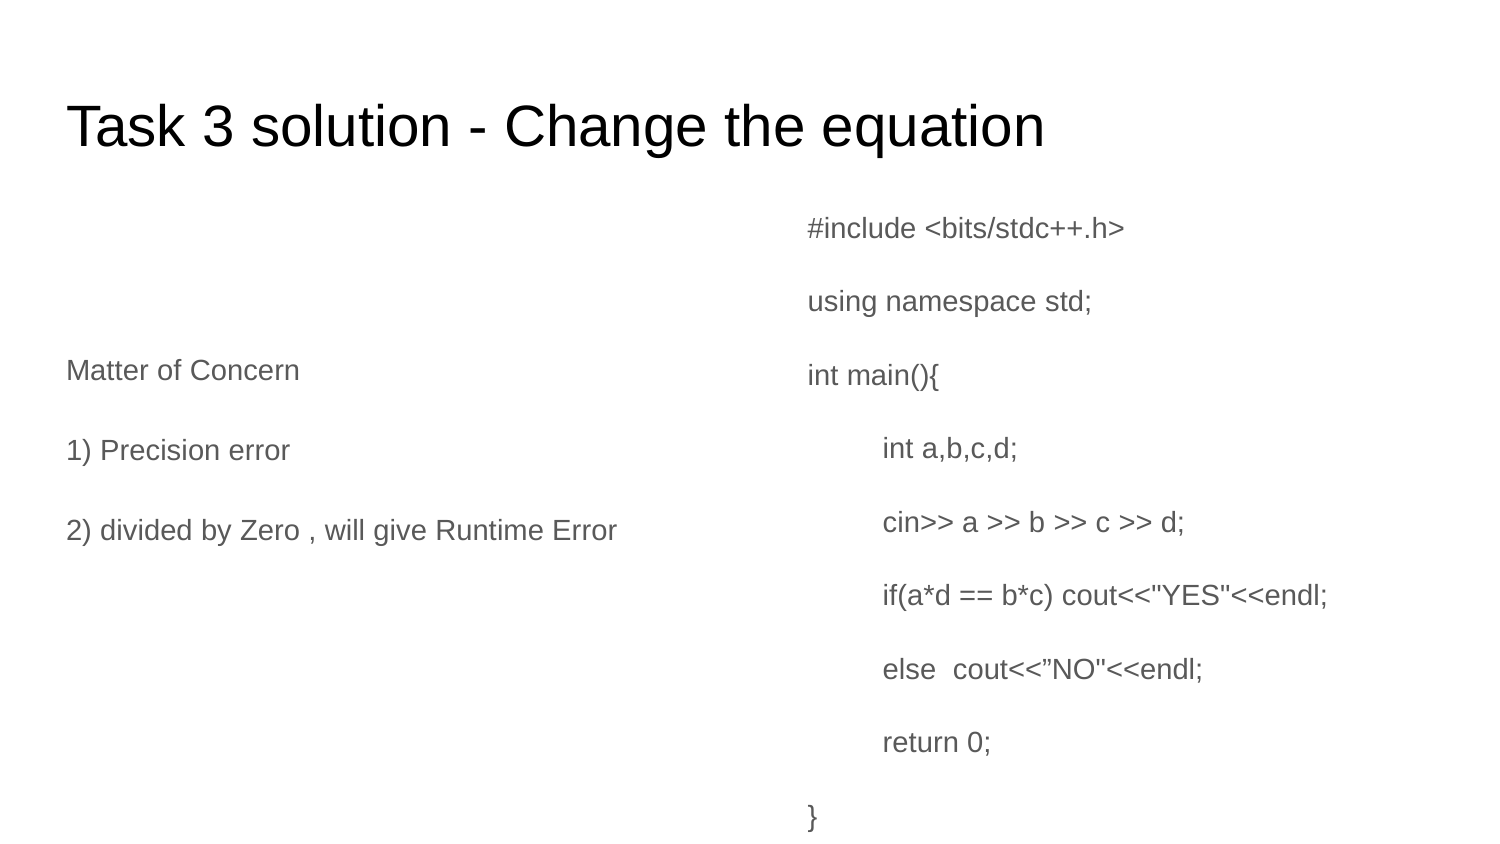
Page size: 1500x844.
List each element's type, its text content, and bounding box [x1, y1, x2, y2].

title Task 3 solution - Change the equation [51, 72, 1449, 167]
list Matter of Concern 1) Precision error 2) divided by Zero , will give Runtime Error [51, 189, 708, 750]
list #include <bits/stdc++.h> using namespace std; int main(){ int a,b,c,d; cin>> a >> b >> c >> d; if(a*d == b*c) cout<<"YES"<<endl; else cout<<”NO"<<endl; return 0; } [792, 189, 1449, 750]
